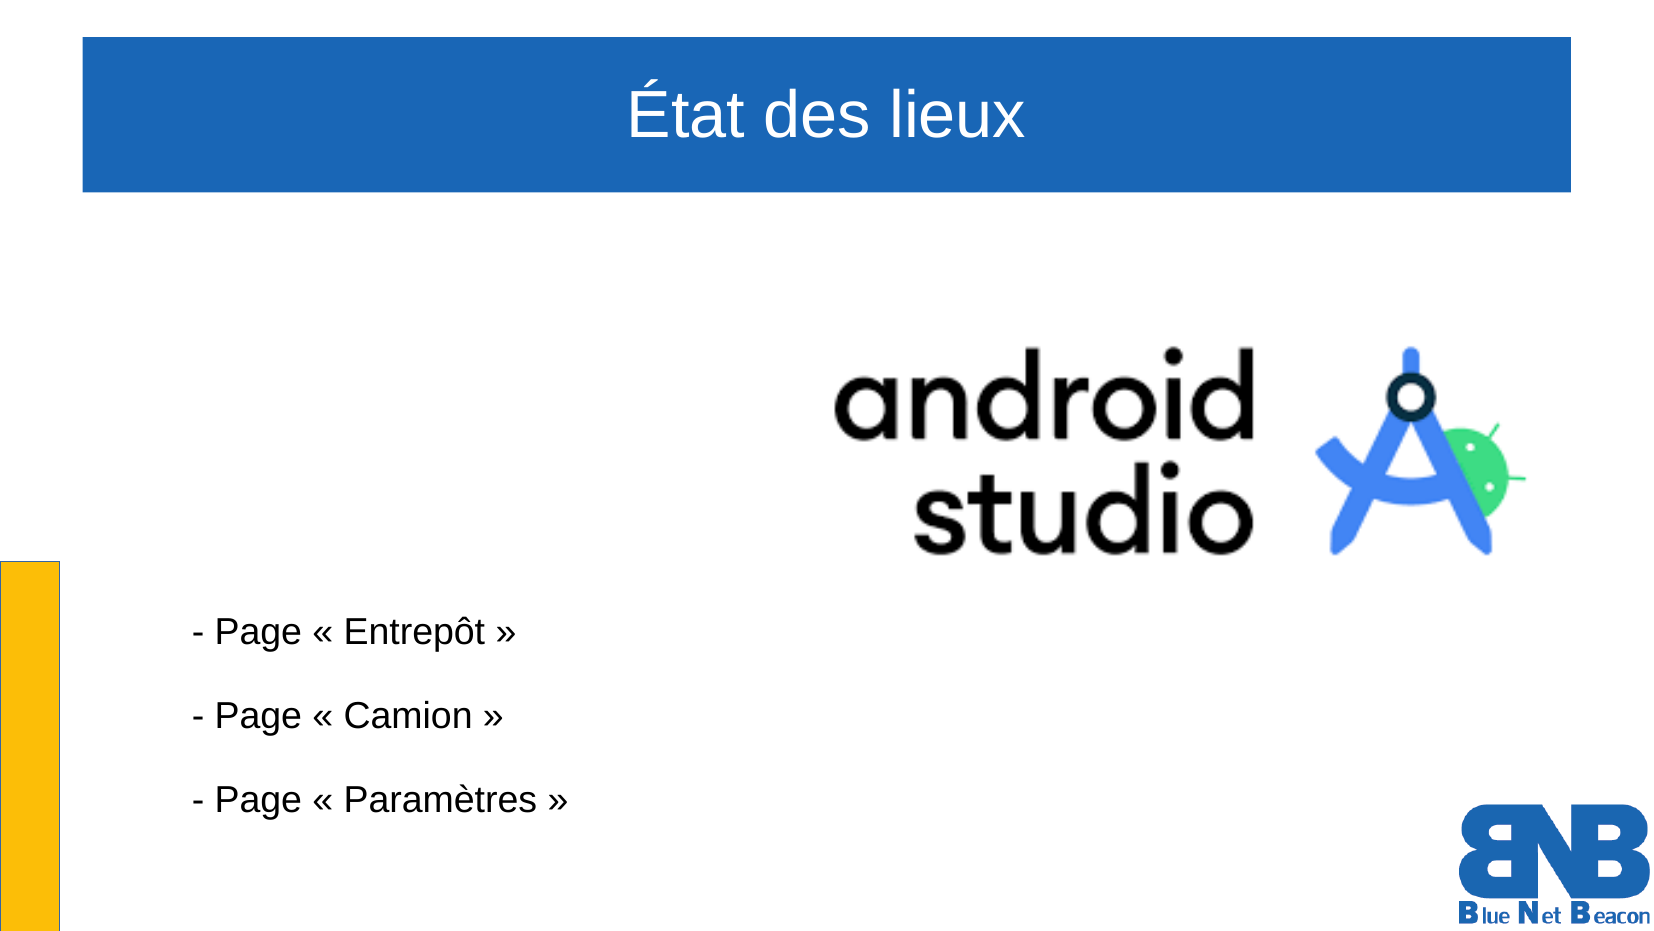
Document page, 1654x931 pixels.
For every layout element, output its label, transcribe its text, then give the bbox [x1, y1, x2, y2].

text_box [0, 561, 60, 931]
picture [1459, 797, 1650, 930]
title État des lieux [82, 37, 1571, 193]
picture [797, 265, 1565, 650]
text_box - Page « Entrepôt » - Page « Camion » - Page « Paramètres » [177, 561, 680, 886]
